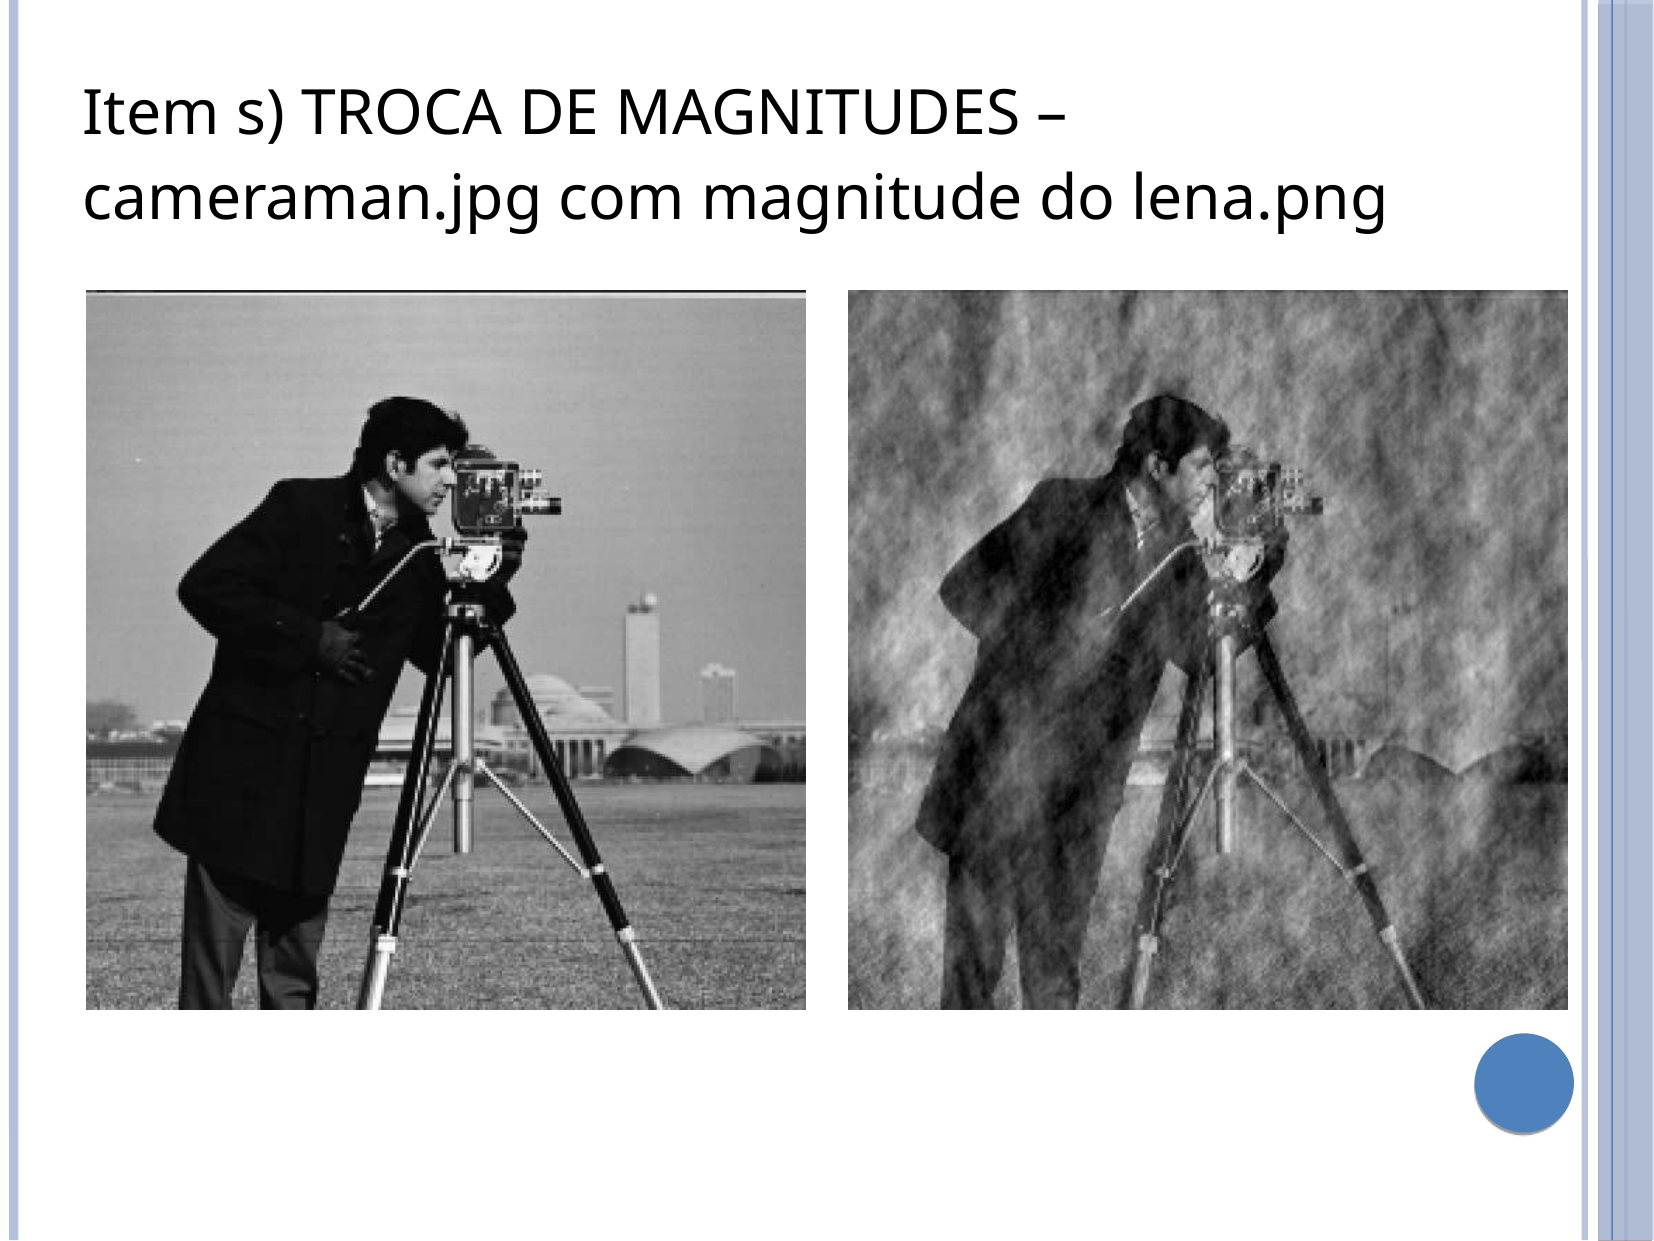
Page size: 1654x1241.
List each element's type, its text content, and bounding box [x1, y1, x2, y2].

picture [848, 290, 1568, 1010]
picture [86, 290, 806, 1010]
title Item s) TROCA DE MAGNITUDES – cameraman.jpg com magnitude do lena.png [82, 49, 1433, 257]
